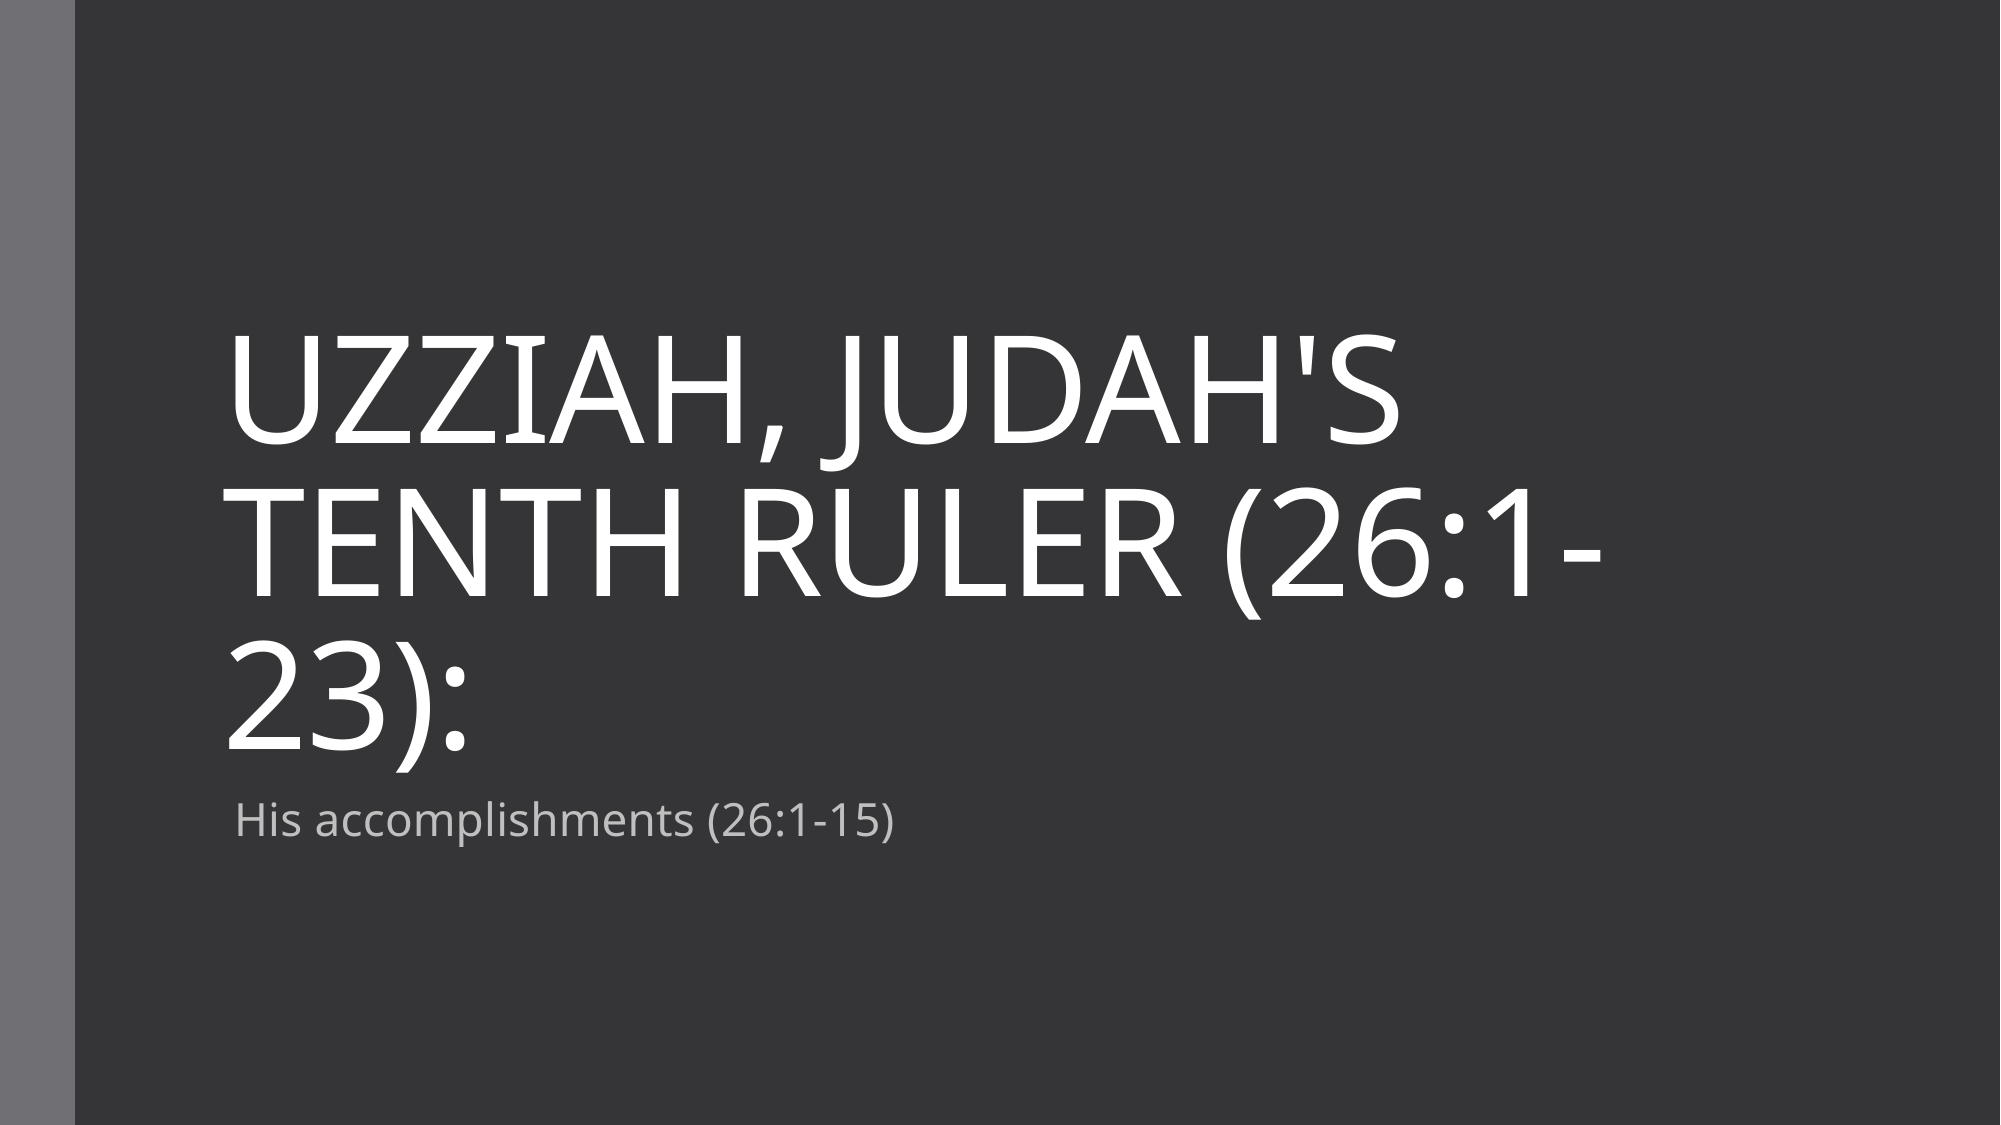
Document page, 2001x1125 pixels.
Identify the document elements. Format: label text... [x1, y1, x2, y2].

title UZZIAH, JUDAH'S TENTH RULER (26:1-23): [206, 124, 1752, 787]
subtitle His accomplishments (26:1-15) [206, 787, 1752, 1066]
